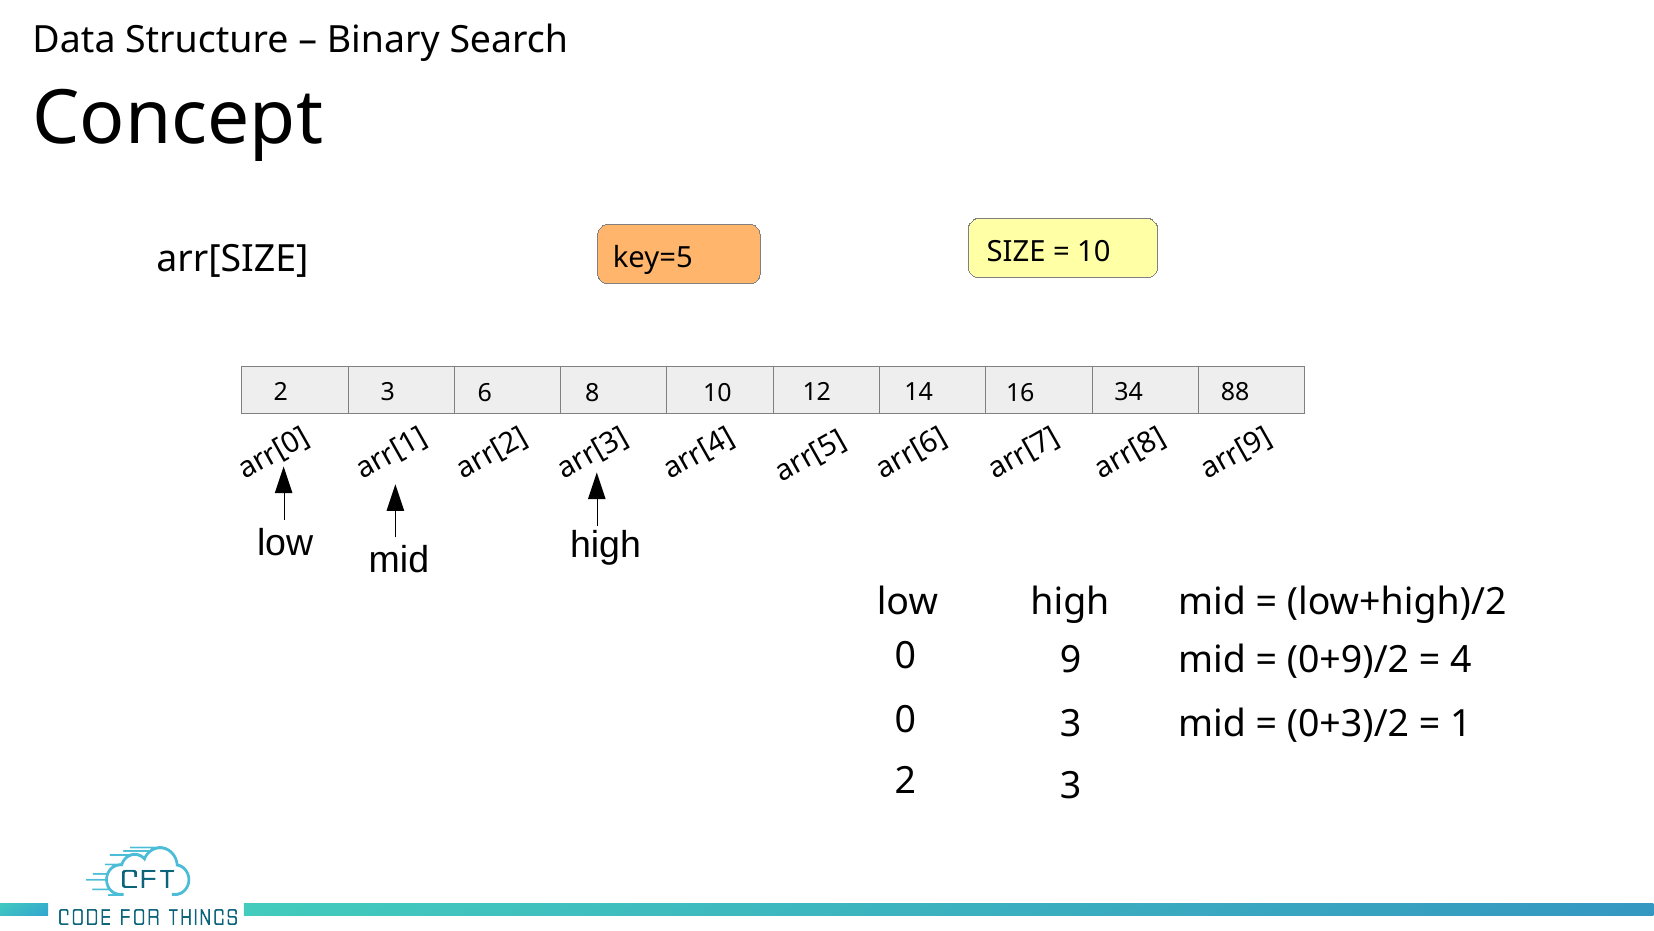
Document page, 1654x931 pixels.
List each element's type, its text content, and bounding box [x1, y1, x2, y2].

text_box key=5 [590, 229, 768, 284]
text_box arr[2] [430, 393, 567, 505]
text_box [436, 366, 828, 414]
text_box 12 [787, 366, 870, 411]
text_box arr[6] [857, 404, 992, 505]
text_box 0 [879, 685, 934, 744]
text_box arr[4] [641, 412, 780, 505]
text_box arr[SIZE] [141, 224, 355, 291]
text_box [870, 366, 889, 414]
text_box arr[3] [531, 404, 673, 505]
picture [59, 846, 237, 925]
text_box 34 [1099, 366, 1181, 418]
text_box 88 [1206, 366, 1288, 418]
text_box arr[7] [964, 412, 1104, 505]
text_box 0 [879, 620, 934, 680]
text_box 8 [570, 367, 652, 412]
text_box 2 [879, 746, 934, 805]
text_box low [862, 566, 957, 626]
text_box high [555, 516, 656, 573]
text_box high [1015, 566, 1128, 626]
text_box [599, 224, 759, 229]
text_box 3 [365, 366, 436, 411]
text_box SIZE = 10 [971, 222, 1152, 272]
text_box arr[8] [1072, 389, 1207, 505]
text_box mid = (0+3)/2 = 1 [1163, 689, 1654, 750]
text_box 3 [1045, 750, 1099, 810]
text_box 10 [688, 367, 774, 412]
text_box 2 [258, 366, 329, 411]
text_box arr[0] [212, 397, 353, 505]
text_box arr[5] [750, 407, 891, 508]
text_box mid = (0+9)/2 = 4 [1163, 625, 1654, 686]
text_box [968, 218, 1158, 278]
text_box [1288, 366, 1305, 414]
text_box [241, 366, 285, 414]
text_box 16 [991, 366, 1088, 418]
text_box 3 [1045, 689, 1099, 748]
text_box low [242, 513, 328, 571]
text_box [971, 366, 991, 414]
text_box mid [354, 531, 444, 589]
text_box arr[1] [330, 389, 467, 505]
text_box 6 [462, 367, 545, 412]
text_box [329, 366, 403, 414]
title Data Structure – Binary Search Concept [32, 12, 1184, 166]
text_box mid = (low+high)/2 [1163, 566, 1563, 625]
text_box arr[9] [1175, 390, 1317, 505]
text_box [1181, 366, 1206, 414]
text_box [1088, 366, 1099, 414]
text_box 14 [889, 366, 971, 418]
text_box 9 [1045, 625, 1099, 684]
